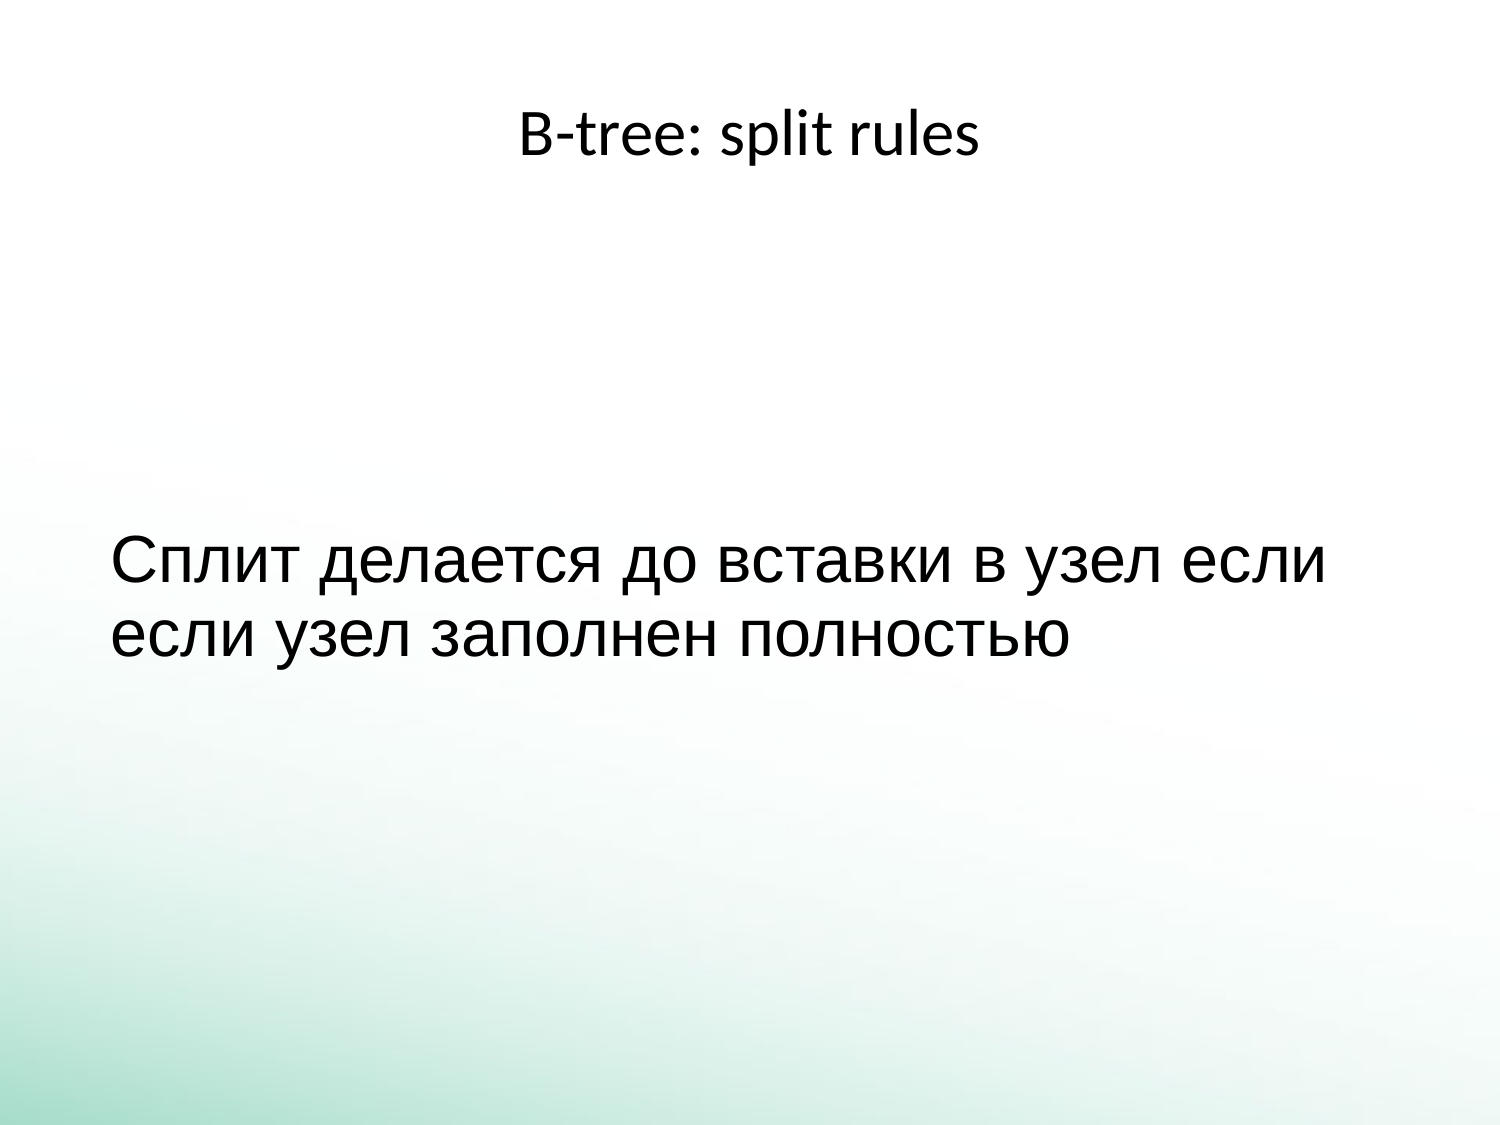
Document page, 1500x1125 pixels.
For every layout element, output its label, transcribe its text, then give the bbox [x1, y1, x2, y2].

title B-tree: split rules [75, 45, 1425, 233]
subtitle Сплит делается до вставки в узел если если узел заполнен полностью [75, 262, 1425, 1005]
picture [0, 0, 1500, 1125]
